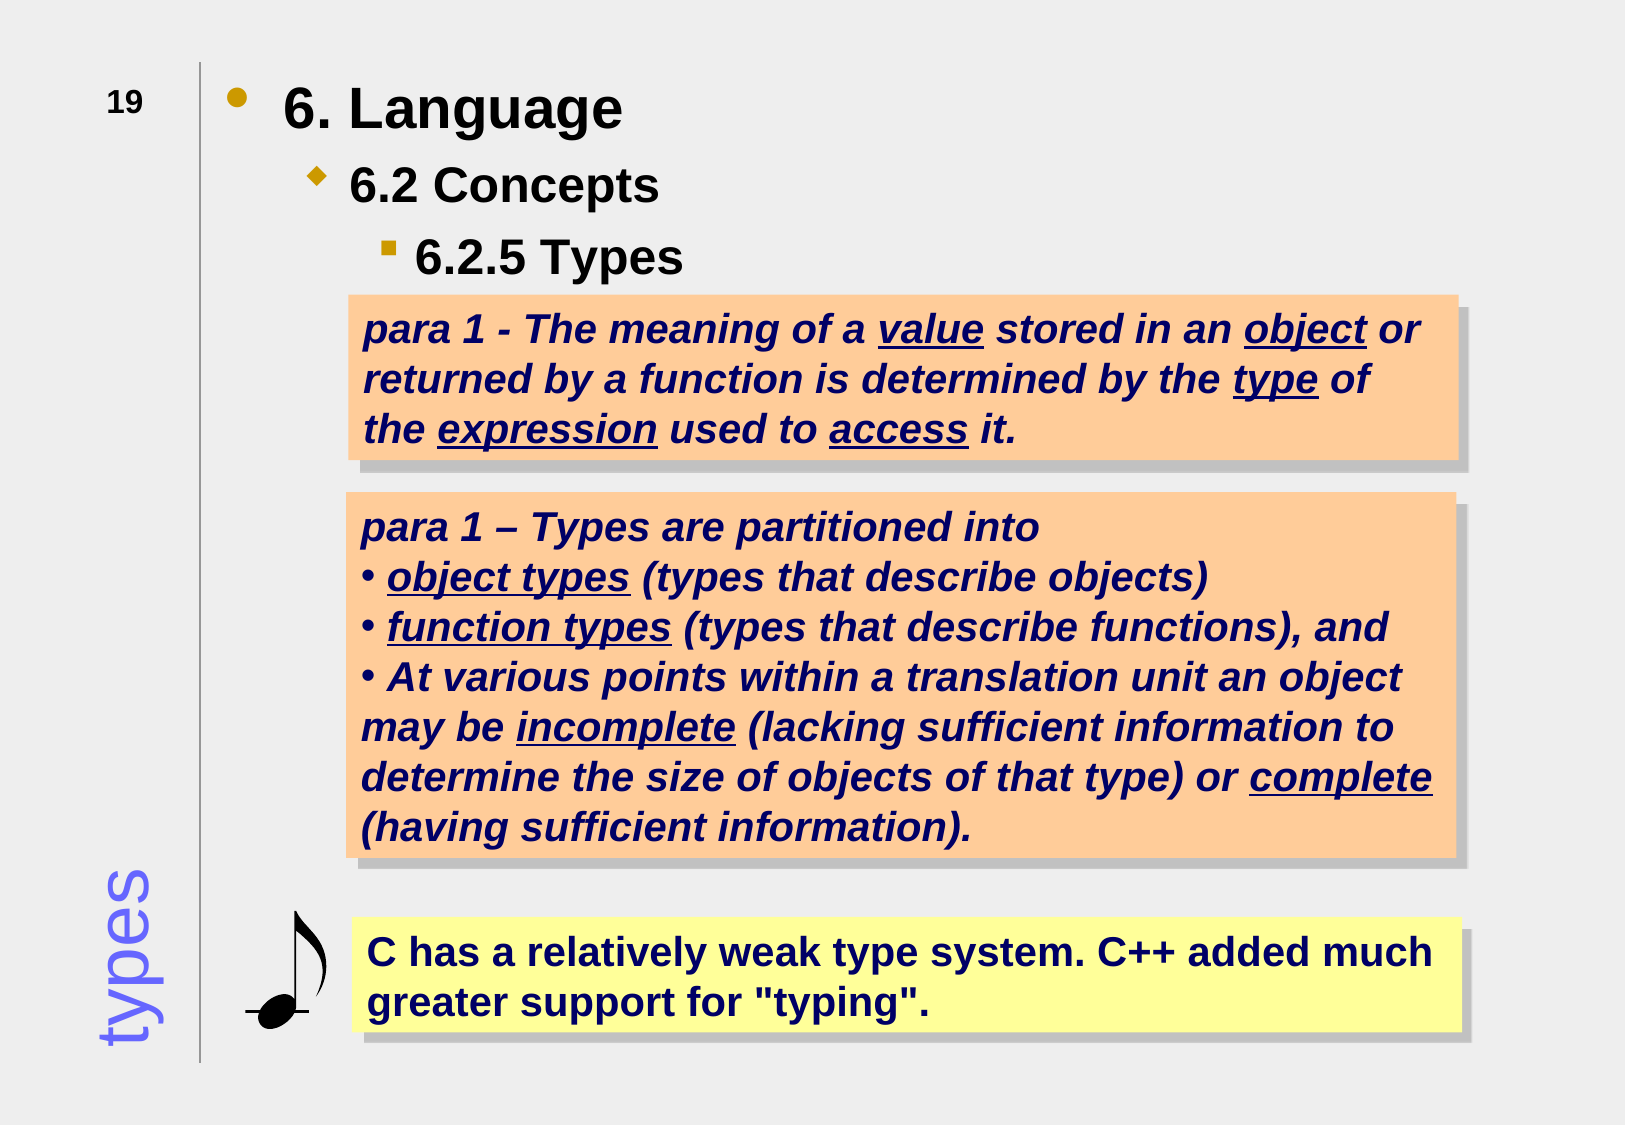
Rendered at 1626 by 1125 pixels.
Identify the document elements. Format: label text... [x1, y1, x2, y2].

text_box para 1 - The meaning of a value stored in an object or returned by a function is determined by the type of the expression used to access it. [348, 294, 1459, 461]
text_box C has a relatively weak type system. C++ added much greater support for "typing". [351, 916, 1463, 1033]
text_box para 1 – Types are partitioned into object types (types that describe objects) function types (types that describe functions), and At various points within a translation unit an object may be incomplete (lacking sufficient information to determine the size of objects of that type) or complete (having sufficient information). [346, 492, 1457, 858]
text_box [245, 910, 327, 1029]
title types [50, 187, 188, 1063]
list 6. Language 6.2 Concepts 6.2.5 Types [212, 62, 1550, 1063]
